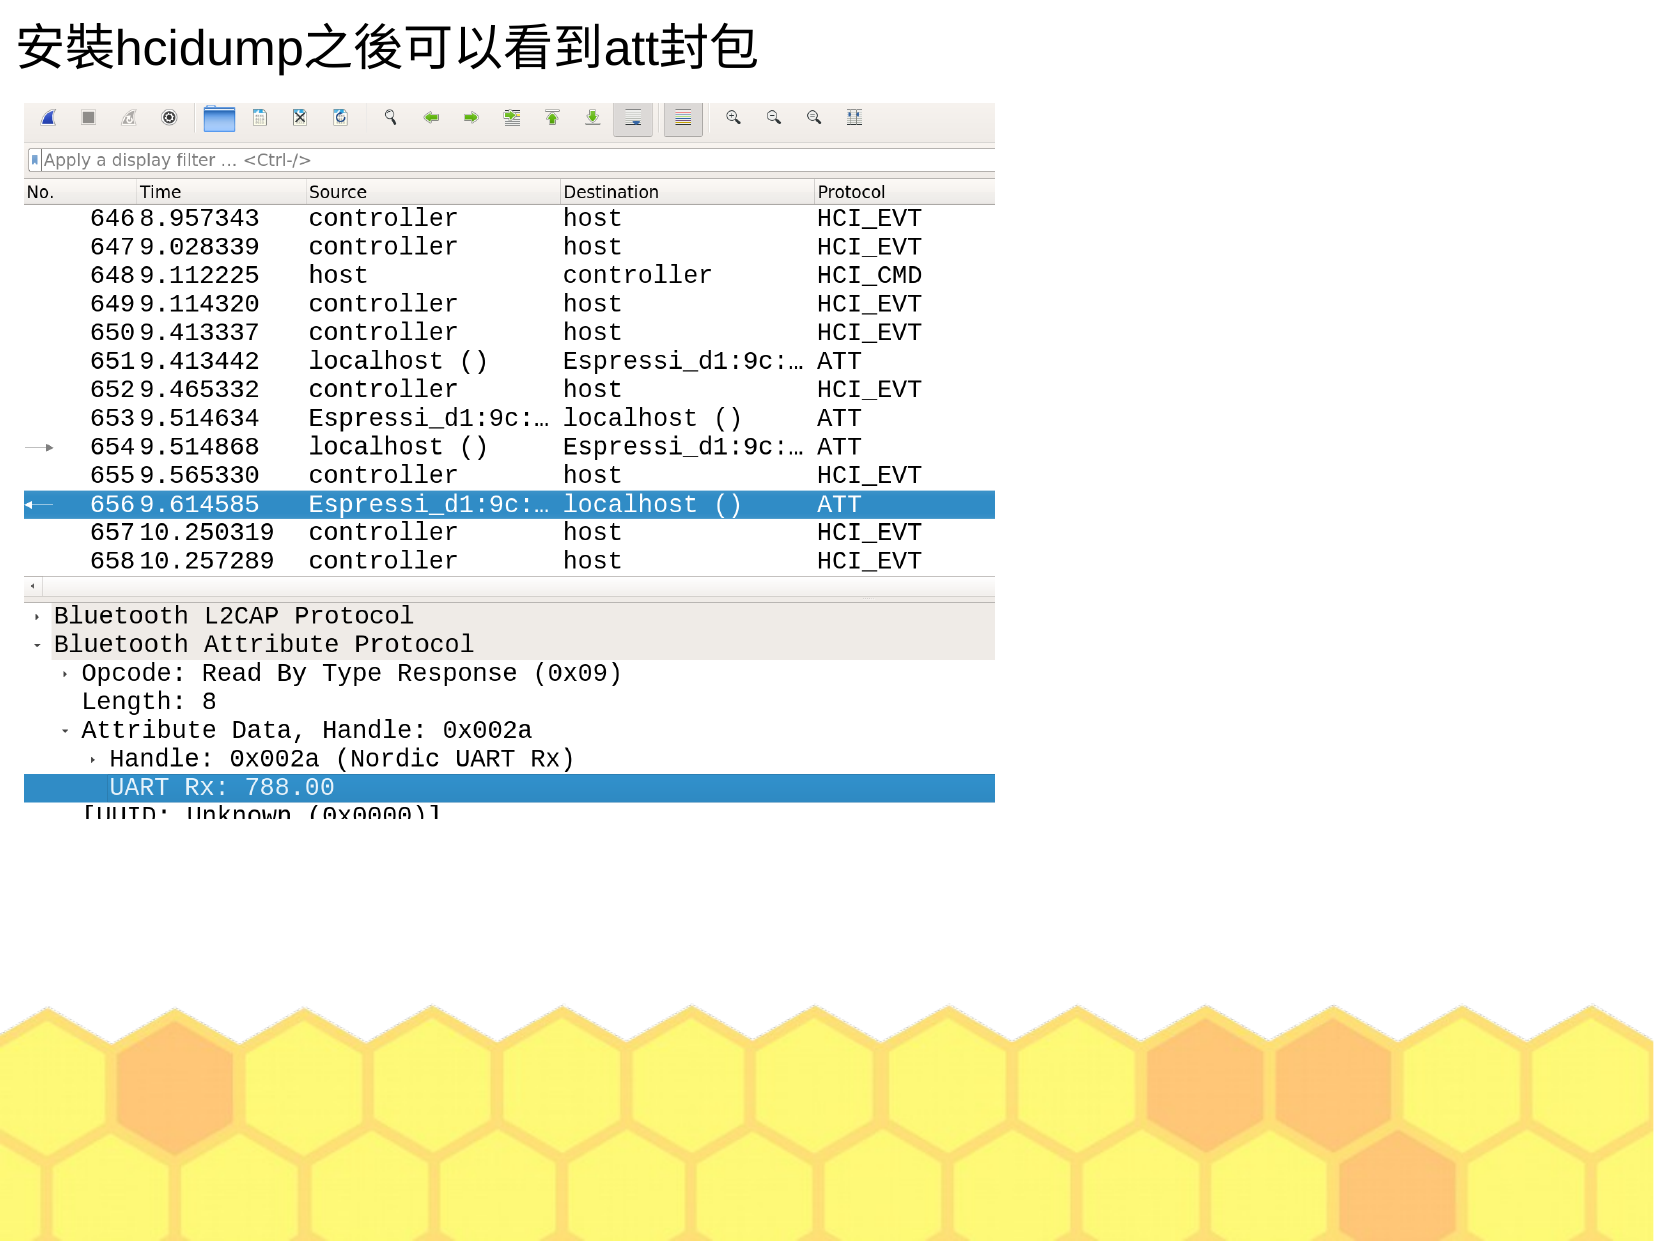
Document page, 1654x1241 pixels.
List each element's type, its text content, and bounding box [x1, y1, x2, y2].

text_box 安裝hcidump之後可以看到att封包 [0, 0, 1242, 493]
picture [24, 493, 995, 819]
picture [0, 1001, 1654, 1241]
